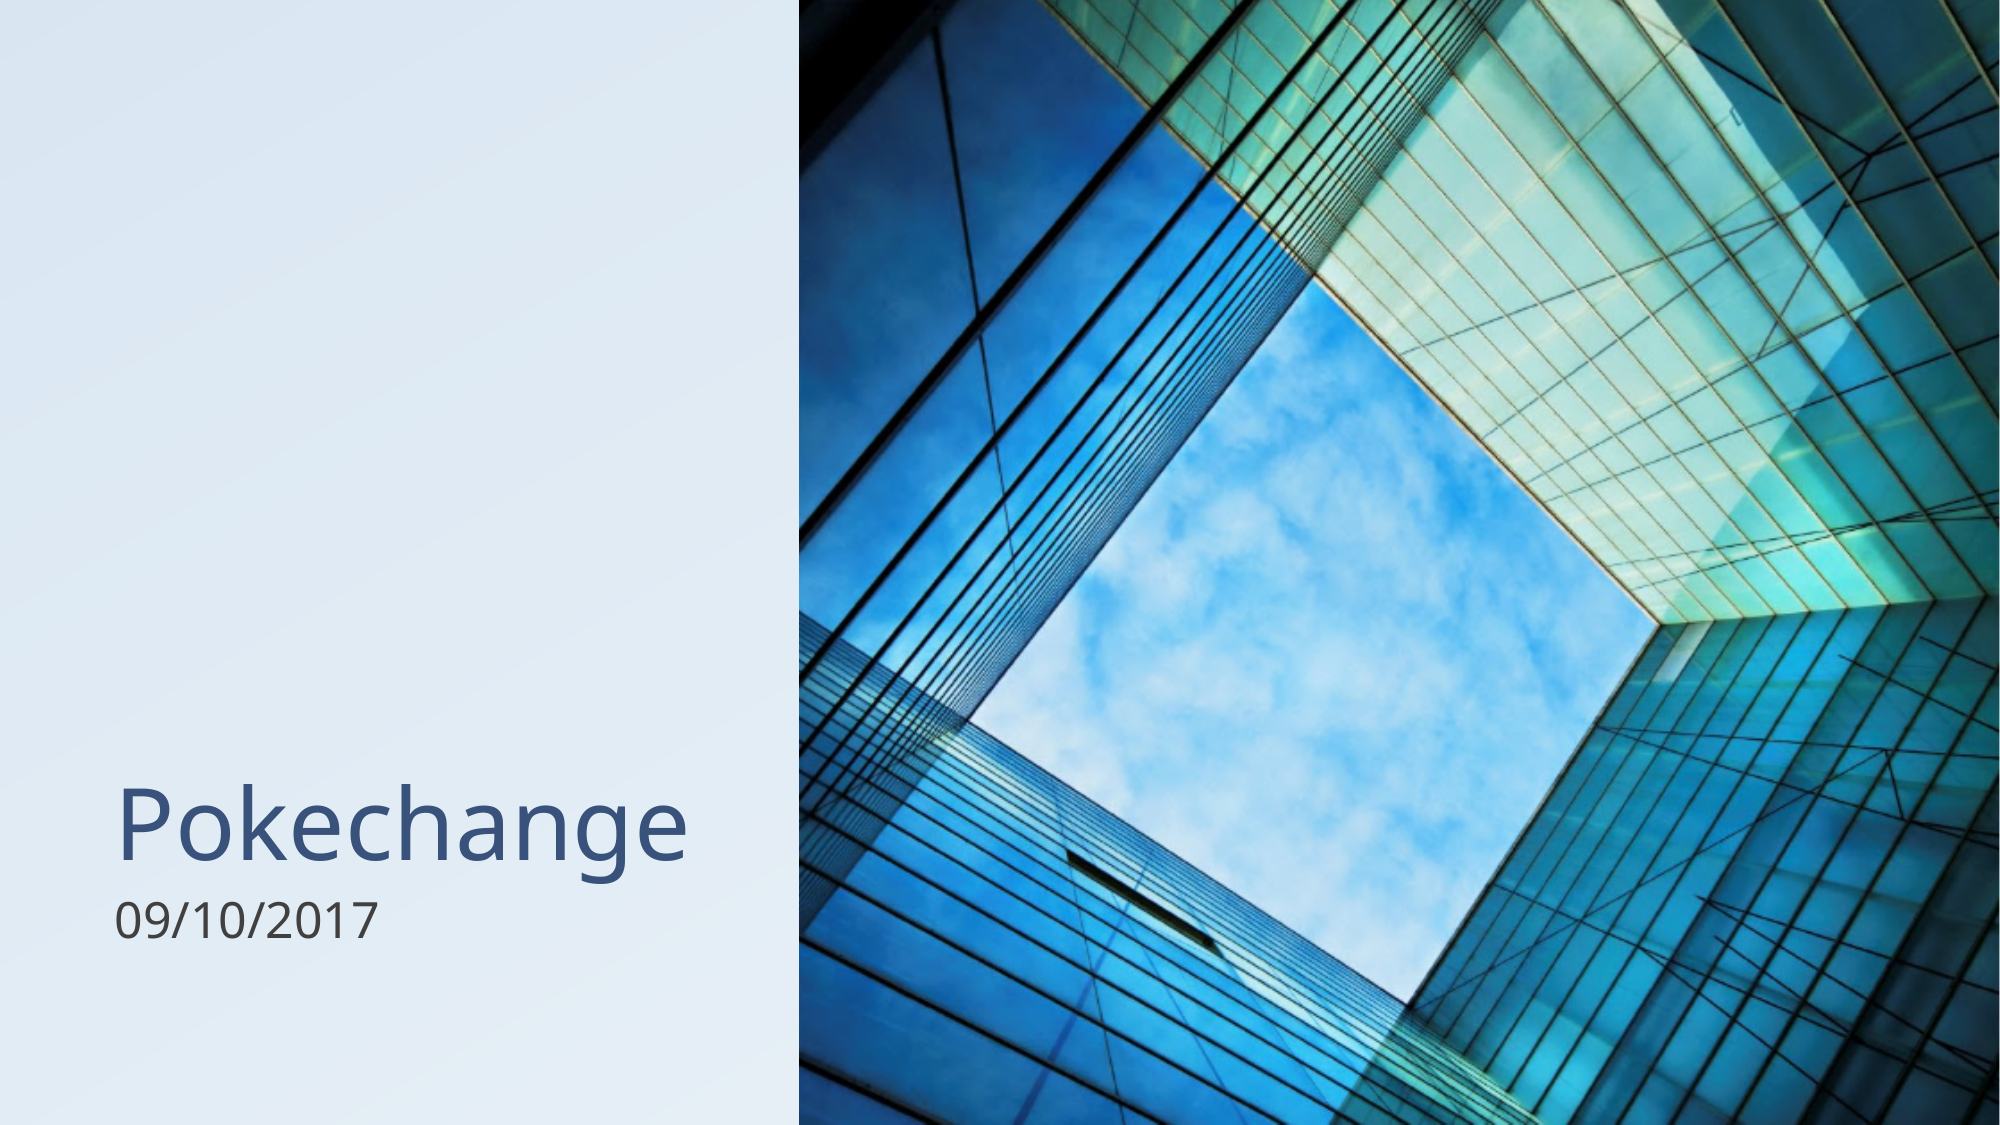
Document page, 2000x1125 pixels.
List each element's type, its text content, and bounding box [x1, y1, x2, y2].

subtitle 09/10/2017 [99, 887, 750, 1013]
title Pokechange [99, 112, 750, 887]
